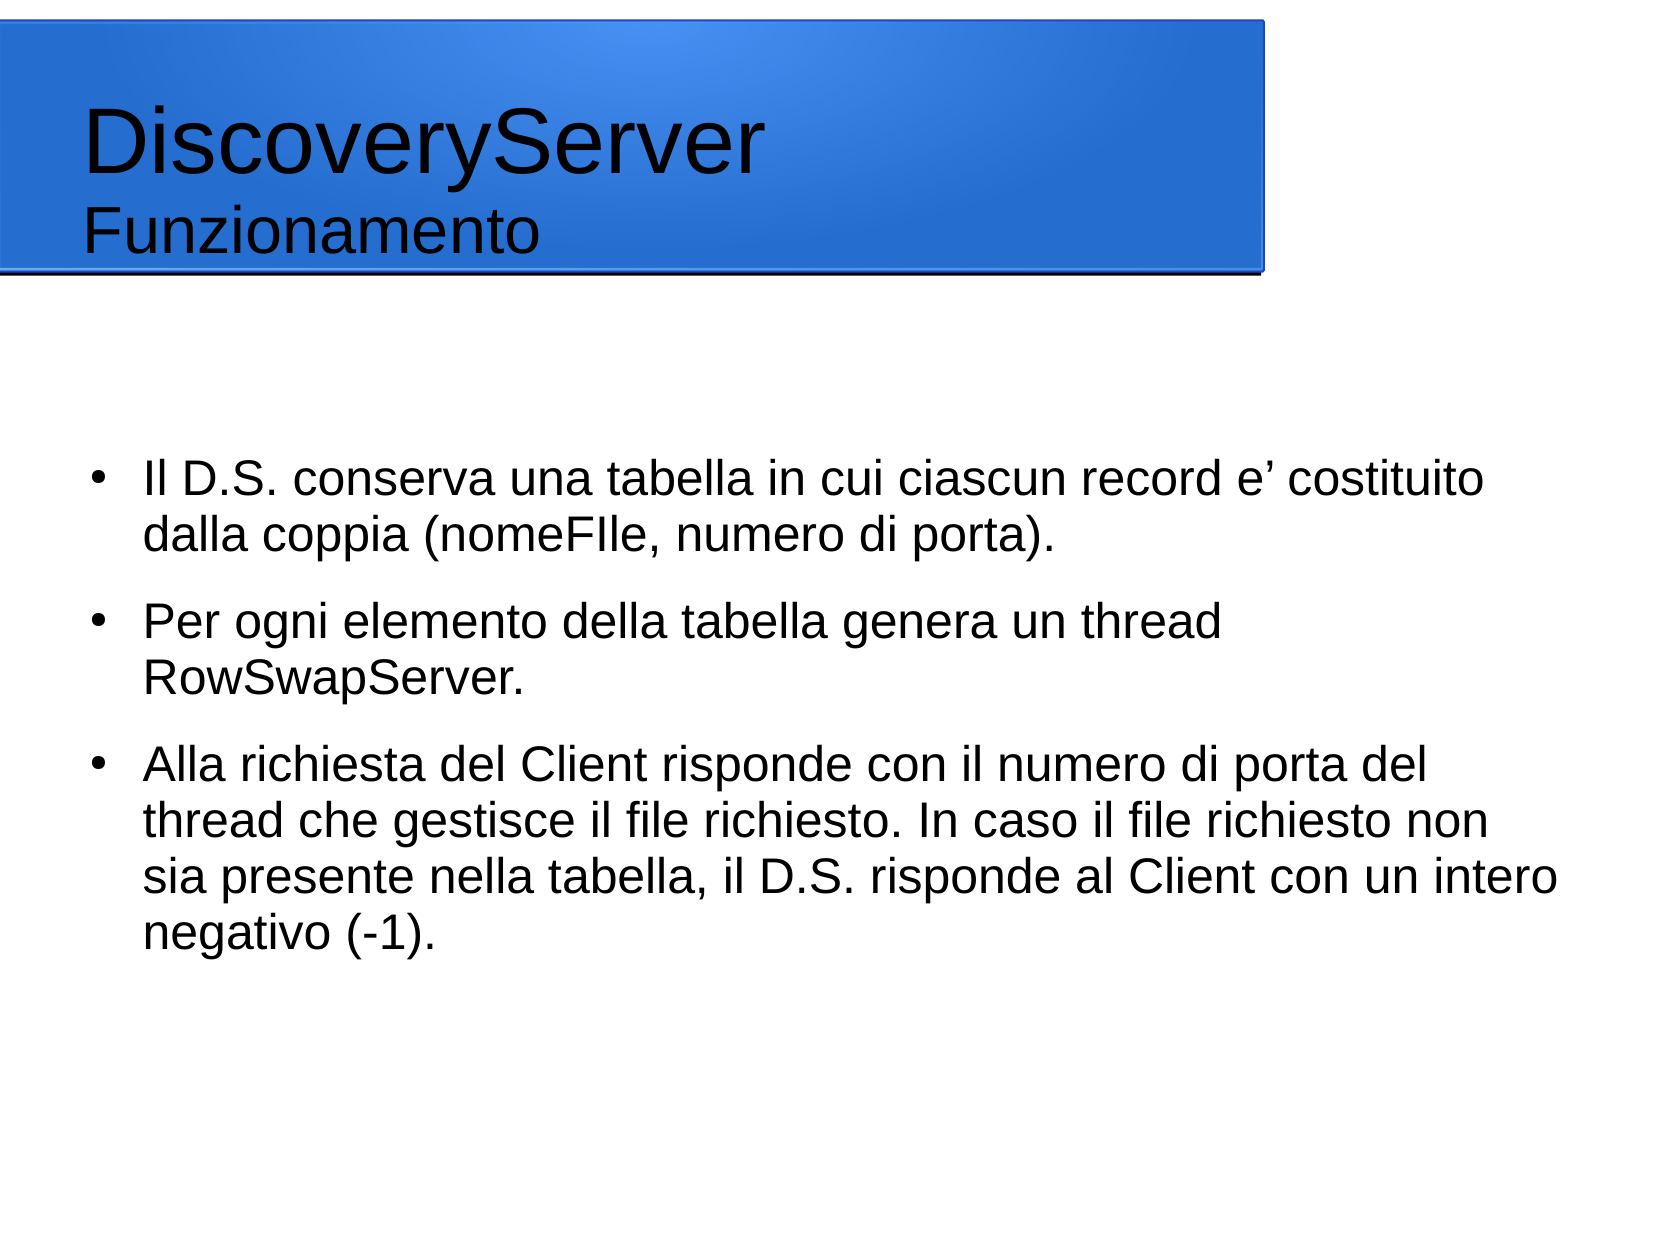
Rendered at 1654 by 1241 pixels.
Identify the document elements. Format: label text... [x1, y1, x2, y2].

list Il D.S. conserva una tabella in cui ciascun record e’ costituito dalla coppia (nomeFIle, numero di porta). Per ogni elemento della tabella genera un thread RowSwapServer. Alla richiesta del Client risponde con il numero di porta del thread che gestisce il file richiesto. In caso il file richiesto non sia presente nella tabella, il D.S. risponde al Client con un intero negativo (-1). [71, 450, 1561, 1170]
title DiscoveryServer Funzionamento [82, 83, 1571, 482]
